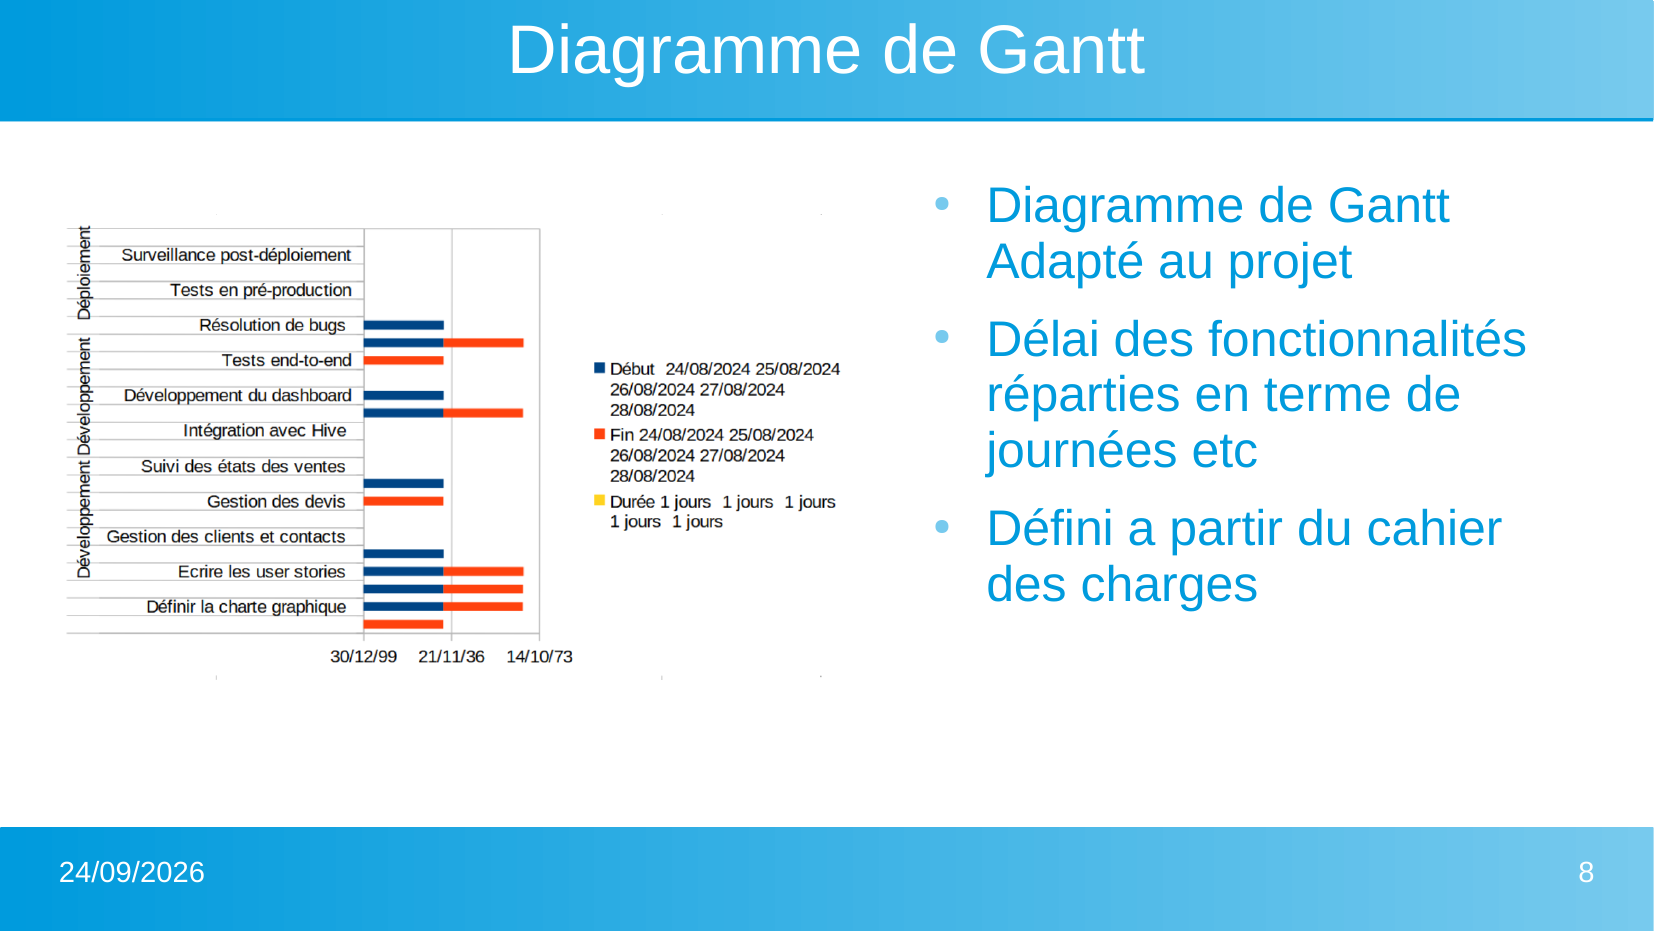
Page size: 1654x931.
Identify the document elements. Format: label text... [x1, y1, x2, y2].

picture [59, 213, 857, 680]
title Diagramme de Gantt [59, 10, 1595, 89]
list Diagramme de Gantt Adapté au projet Délai des fonctionnalités réparties en terme de journées etc Défini a partir du cahier des charges [915, 177, 1595, 768]
